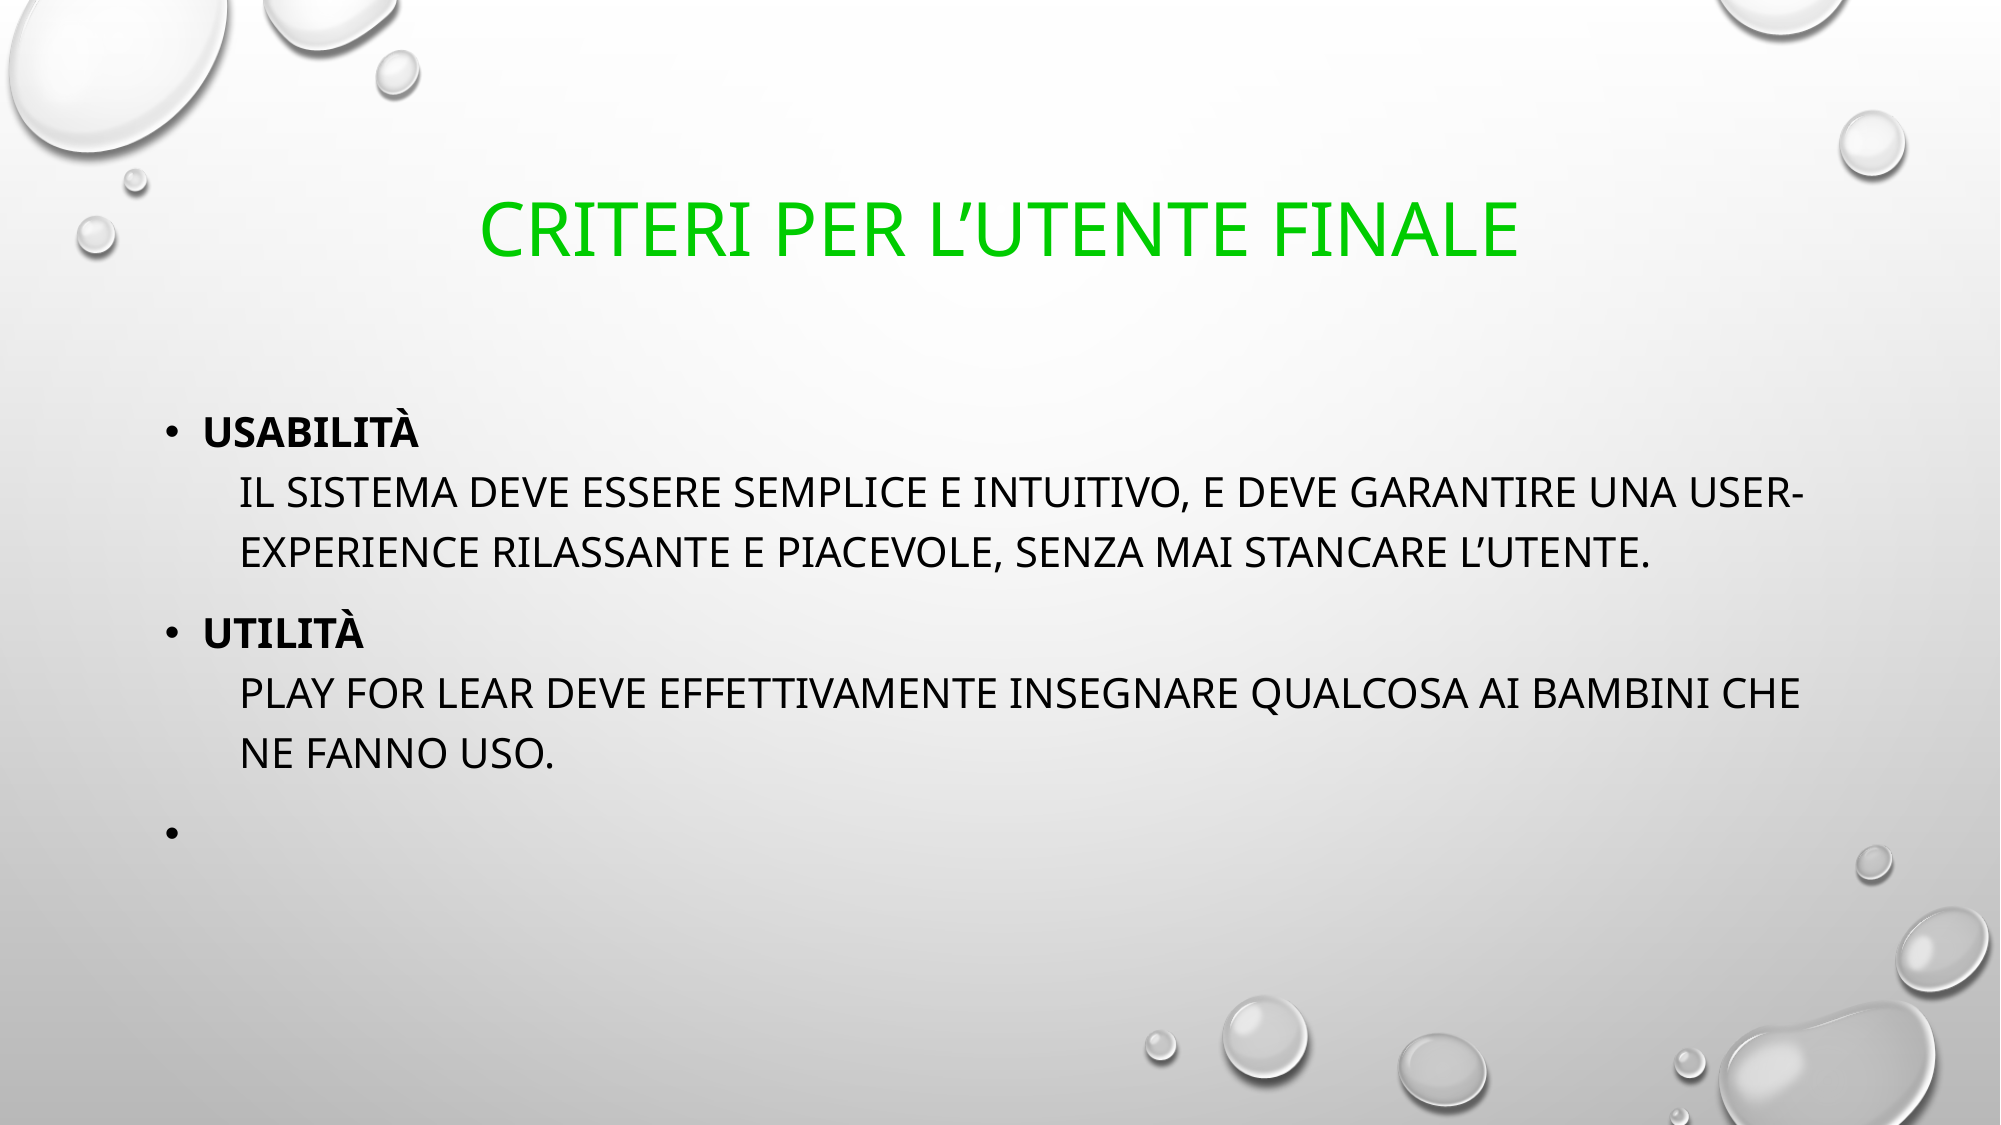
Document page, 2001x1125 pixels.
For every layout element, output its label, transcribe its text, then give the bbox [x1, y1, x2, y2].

title Criteri per l’utente finale [149, 101, 1851, 364]
list Usabilità Il sistema deve essere semplice e intuitivo, e deve garantire una user-experience rilassante e piacevole, senza mai stancare l’utente. Utilità Play For Lear deve effettivamente insegnare qualcosa ai bambini che ne fanno uso. [149, 388, 1850, 950]
